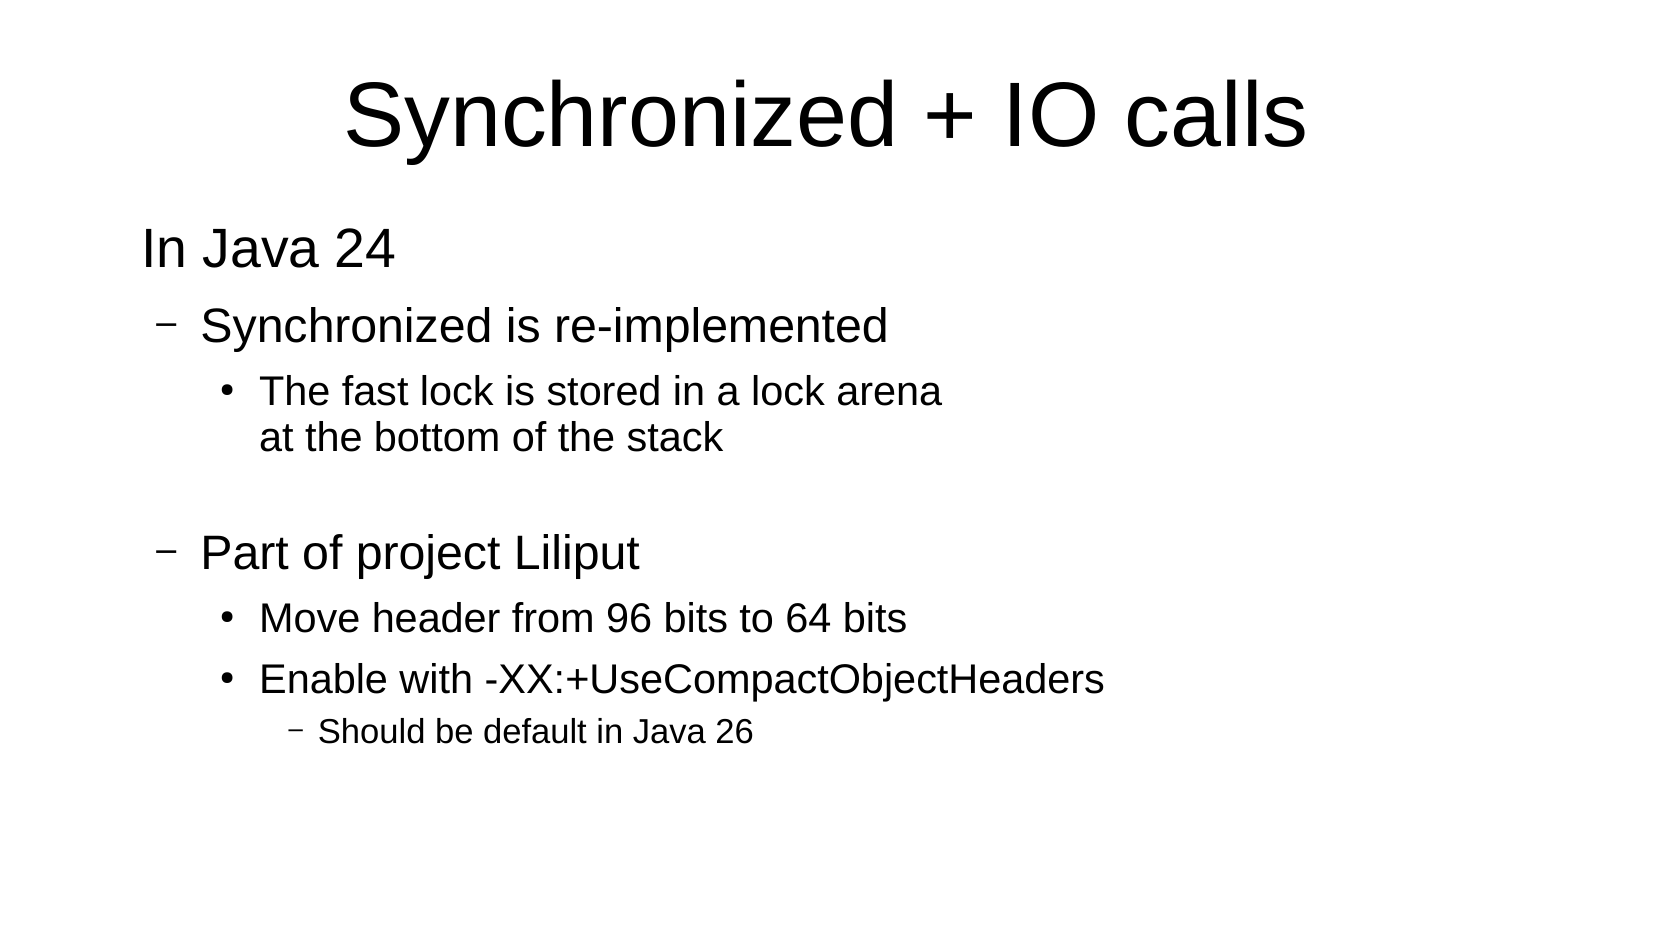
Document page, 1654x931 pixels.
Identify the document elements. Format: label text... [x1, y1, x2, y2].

list In Java 24 Synchronized is re-implemented The fast lock is stored in a lock arena at the bottom of the stack Part of project Liliput Move header from 96 bits to 64 bits Enable with -XX:+UseCompactObjectHeaders Should be default in Java 26 [82, 217, 1571, 758]
title Synchronized + IO calls [82, 37, 1571, 193]
